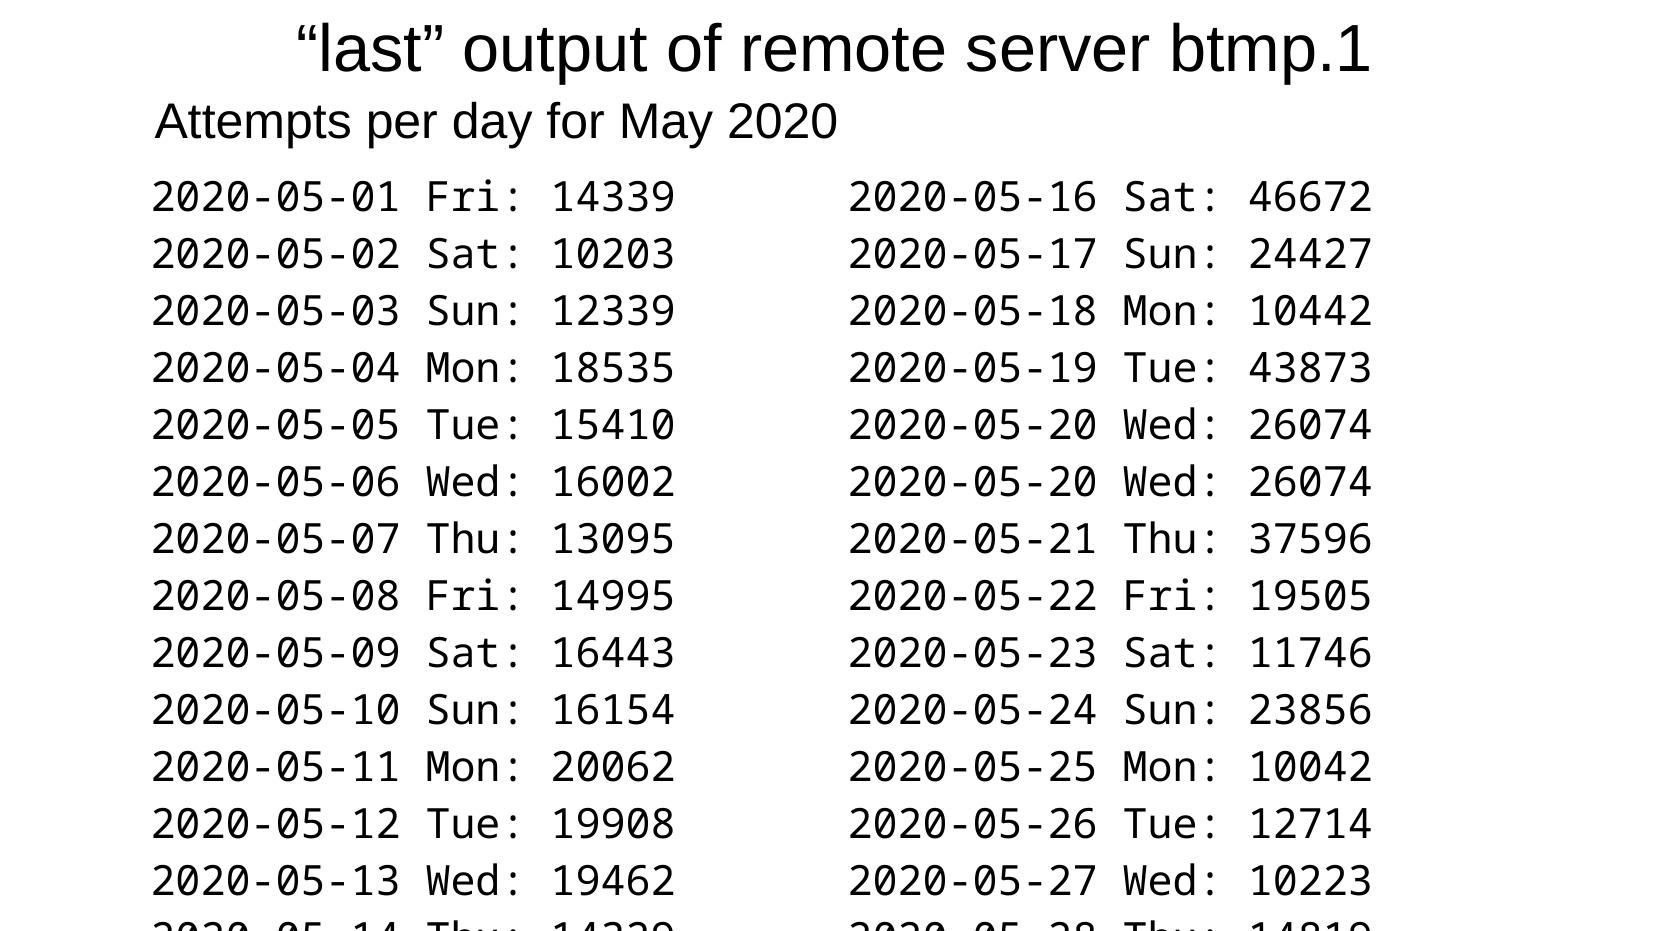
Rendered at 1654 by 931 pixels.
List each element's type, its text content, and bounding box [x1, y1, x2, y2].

text_box 2020-05-16 Sat: 46672 2020-05-17 Sun: 24427 2020-05-18 Mon: 10442 2020-05-19 Tue: 43873 2020-05-20 Wed: 26074 2020-05-20 Wed: 26074 2020-05-21 Thu: 37596 2020-05-22 Fri: 19505 2020-05-23 Sat: 11746 2020-05-24 Sun: 23856 2020-05-25 Mon: 10042 2020-05-26 Tue: 12714 2020-05-27 Wed: 10223 2020-05-28 Thu: 14819 2020-05-29 Fri: 15524 2020-05-30 Sat: 14135 2020-05-31 Sun: 12066 2020-06-01 Mon: 1 [832, 159, 1430, 931]
text_box 2020-05-01 Fri: 14339 2020-05-02 Sat: 10203 2020-05-03 Sun: 12339 2020-05-04 Mon: 18535 2020-05-05 Tue: 15410 2020-05-06 Wed: 16002 2020-05-07 Thu: 13095 2020-05-08 Fri: 14995 2020-05-09 Sat: 16443 2020-05-10 Sun: 16154 2020-05-11 Mon: 20062 2020-05-12 Tue: 19908 2020-05-13 Wed: 19462 2020-05-14 Thu: 14329 2020-05-15 Fri: 18156 [135, 159, 733, 931]
text_box Attempts per day for May 2020 [139, 85, 945, 157]
title “last” output of remote server btmp.1 [100, 10, 1589, 86]
